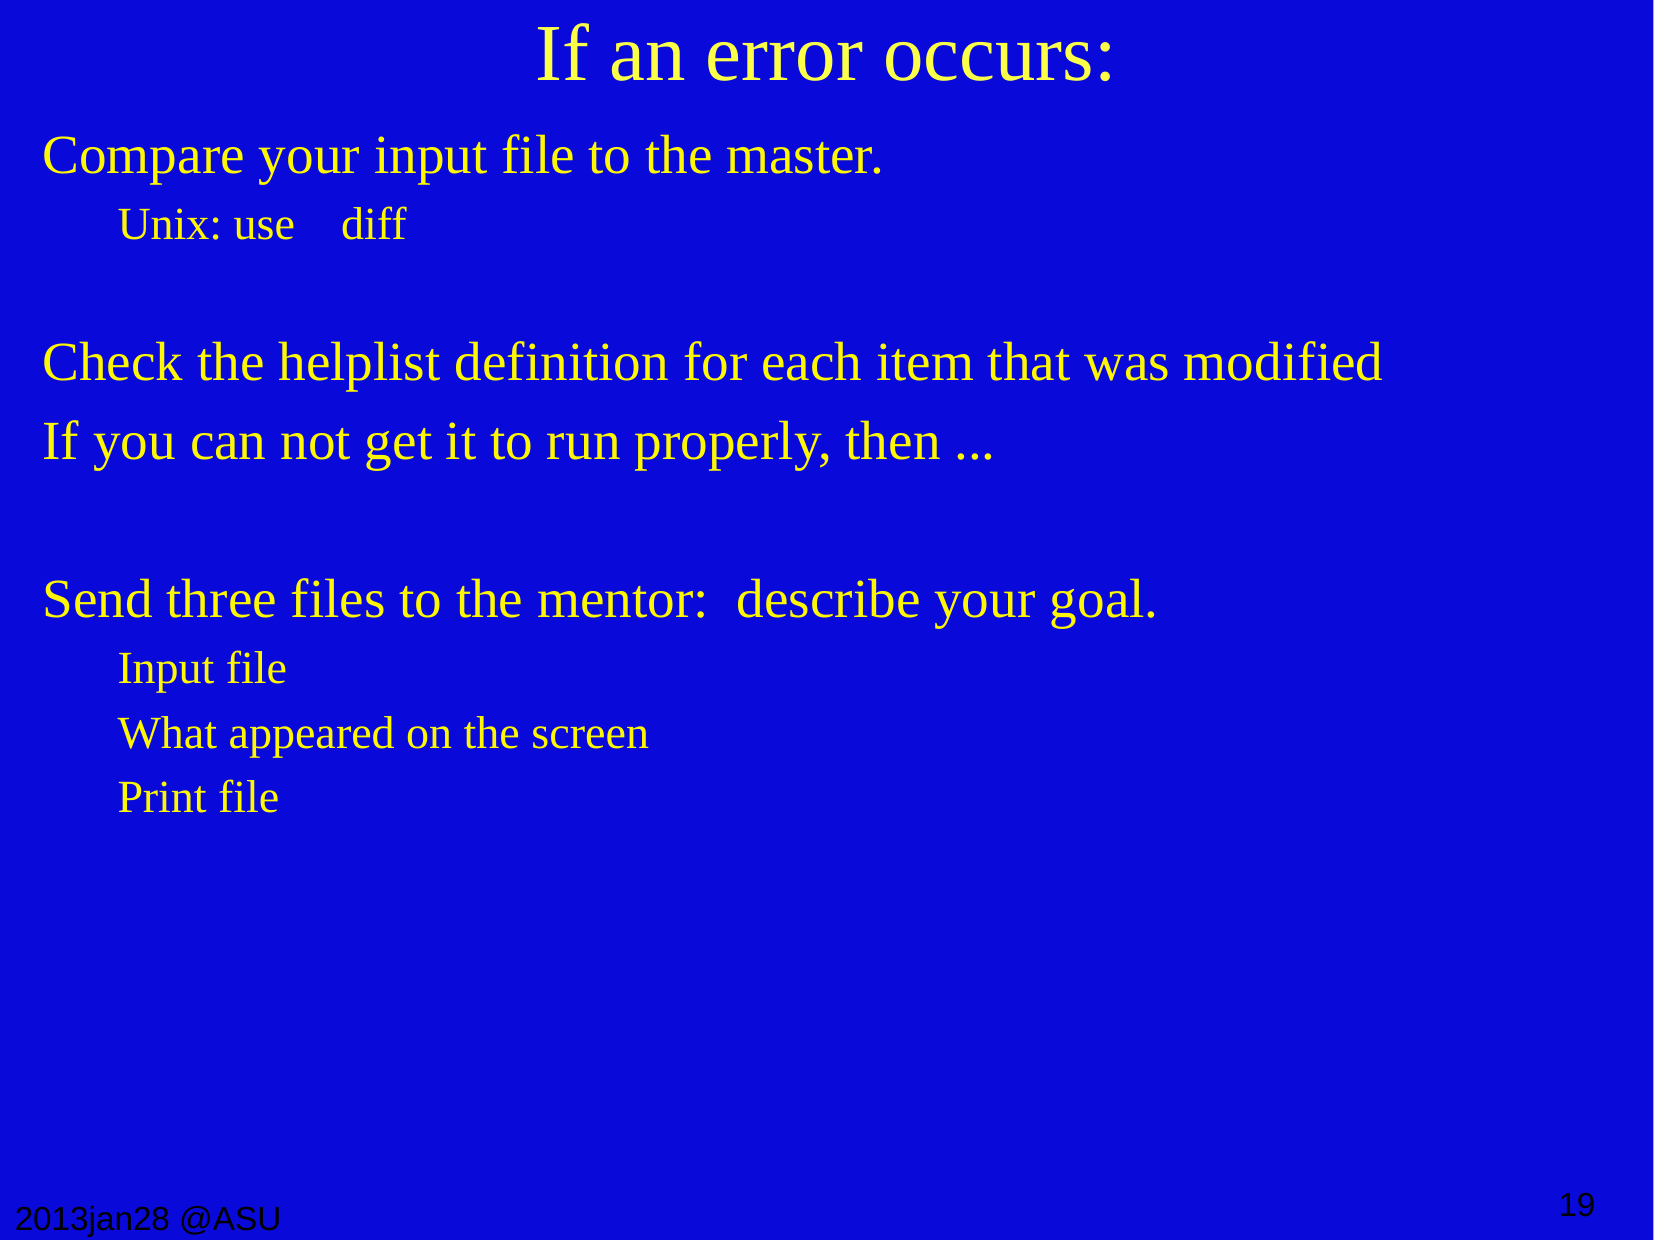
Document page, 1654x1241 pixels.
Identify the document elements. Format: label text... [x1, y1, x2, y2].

text_box <number> [1543, 1175, 1654, 1241]
text_box 2013jan28 @ASU [0, 1188, 400, 1241]
title If an error occurs: [123, 0, 1529, 110]
list Compare your input file to the master. Unix: use diff Check the helplist definition for each item that was modified If you can not get it to run properly, then ... Send three files to the mentor: describe your goal. Input file What appeared on the screen Print file [27, 110, 1626, 1172]
